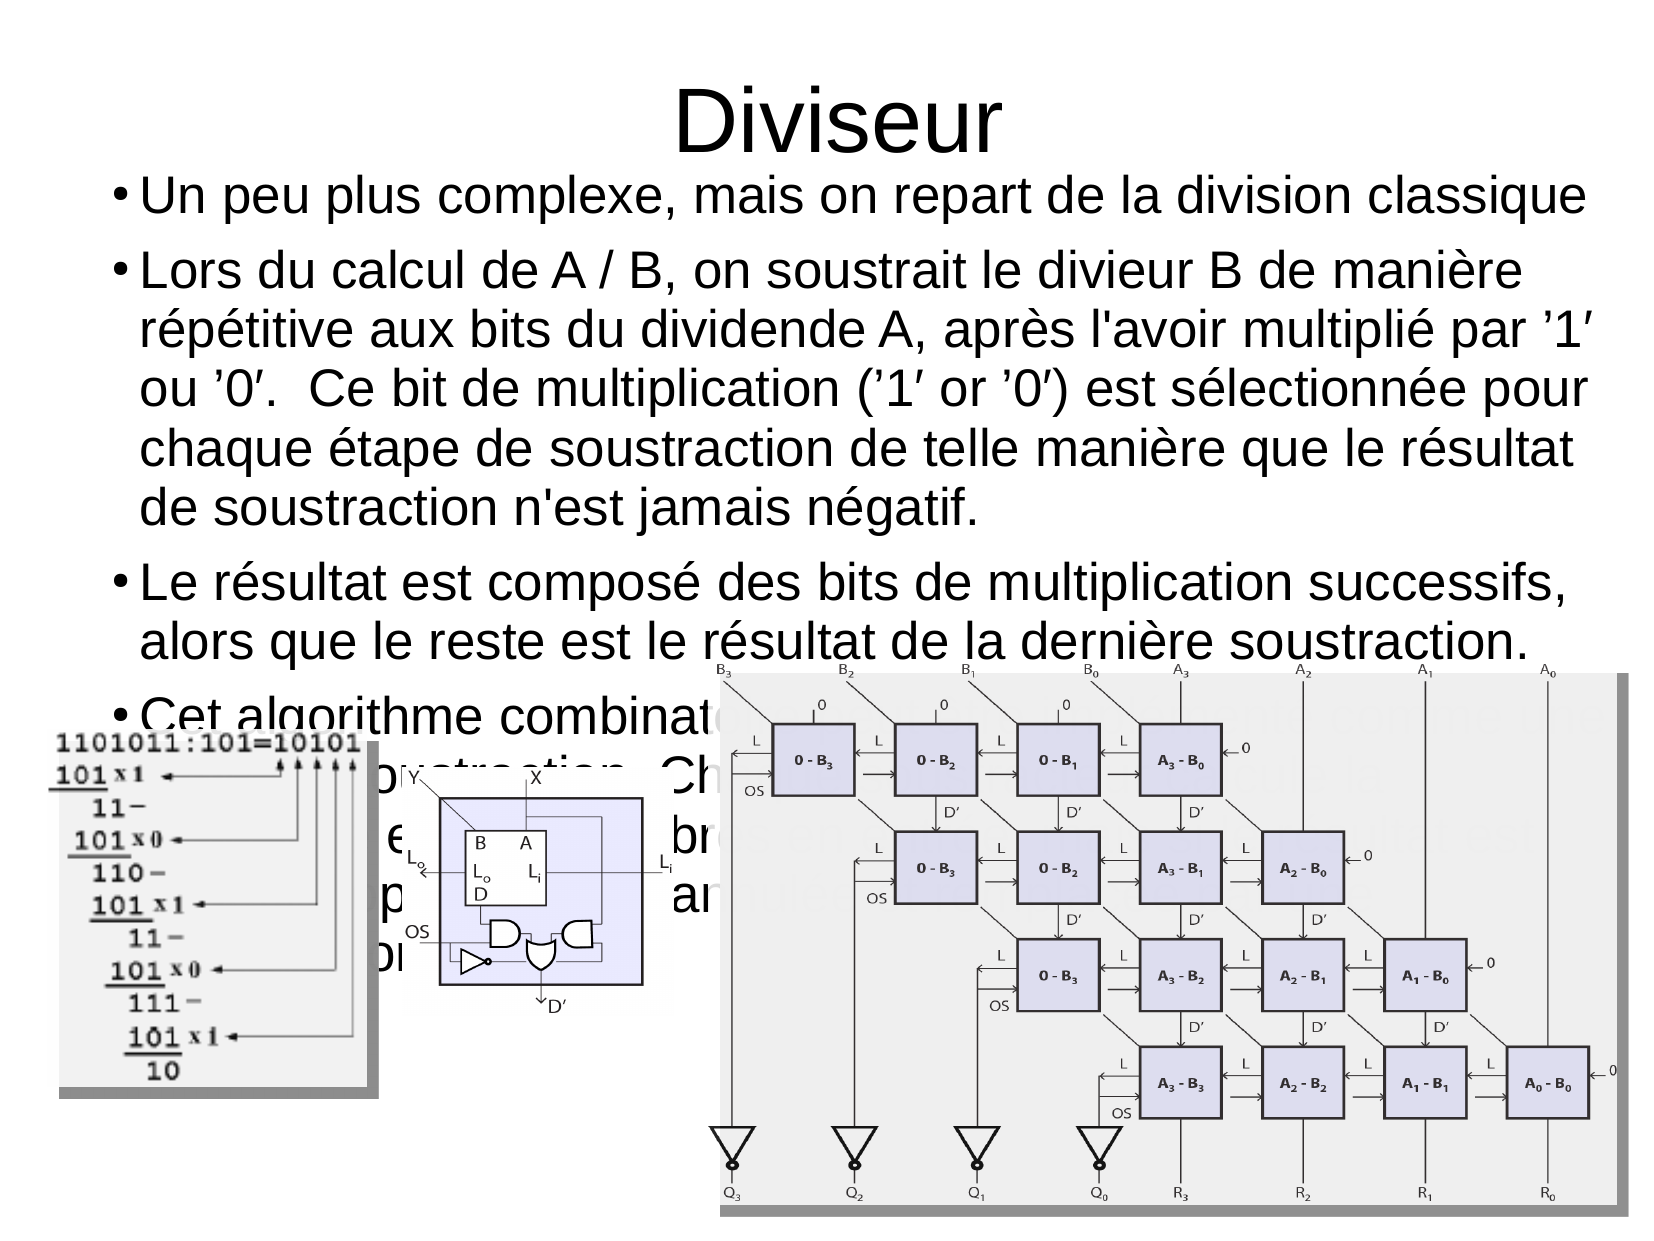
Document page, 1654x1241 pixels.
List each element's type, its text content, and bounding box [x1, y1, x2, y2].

list Un peu plus complexe, mais on repart de la division classique Lors du calcul de A / B, on soustrait le divieur B de manière répétitive aux bits du dividende A, après l'avoir multiplié par ’1′ ou ’0′. Ce bit de multiplication (’1′ or ’0′) est sélectionnée pour chaque étape de soustraction de telle manière que le résultat de soustraction n'est jamais négatif. Le résultat est composé des bits de multiplication successifs, alors que le reste est le résultat de la dernière soustraction. Cet algorithme combinatoire peut être implémenté comme une série de soustraction. Chaque soustracteur calcule la différence entre 2 nombres en entrée, mais si le résultat est négatif, l'opération est annulée et remplacée par une soustraction de 0. [102, 165, 1617, 991]
title Diviseur [94, 17, 1583, 225]
picture [402, 767, 674, 1016]
picture [708, 661, 1617, 1205]
picture [47, 729, 367, 1087]
